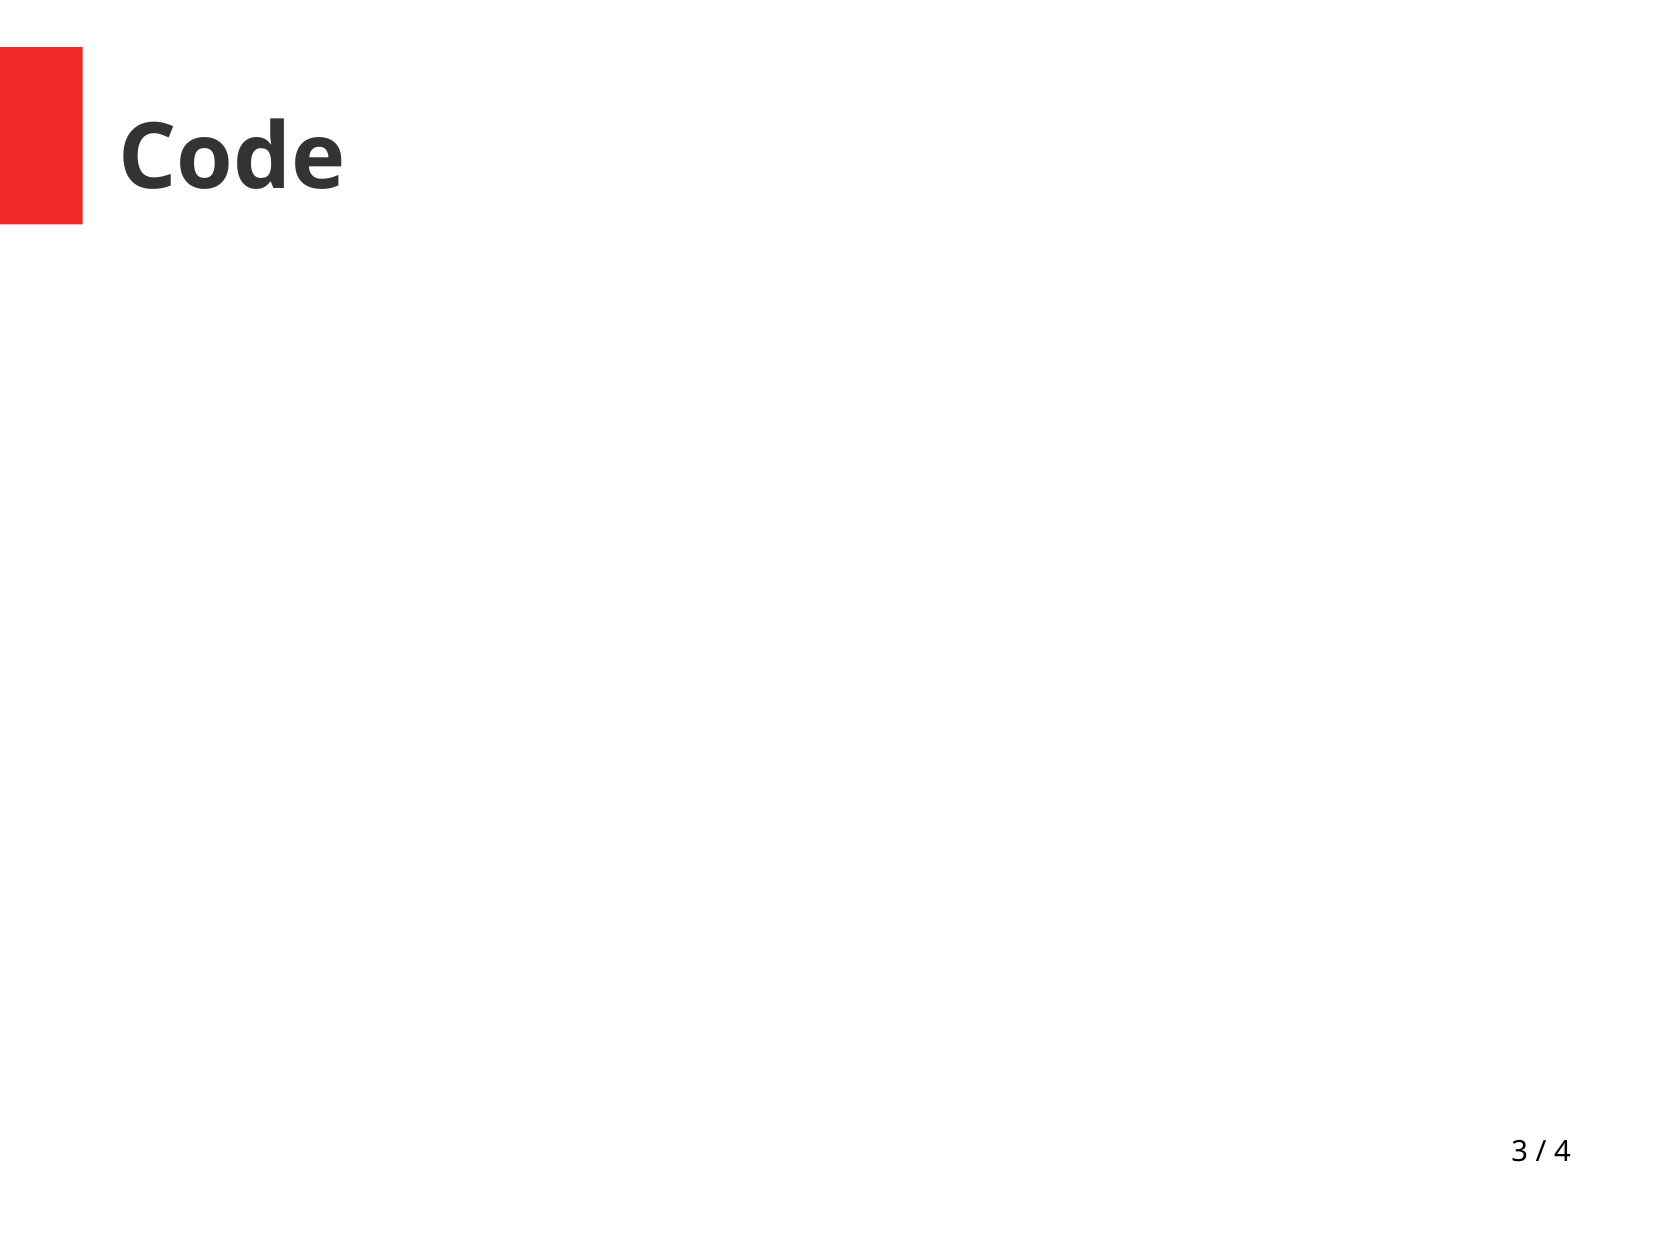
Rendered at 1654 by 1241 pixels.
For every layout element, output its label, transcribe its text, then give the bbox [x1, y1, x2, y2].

title Code [118, 49, 1571, 257]
